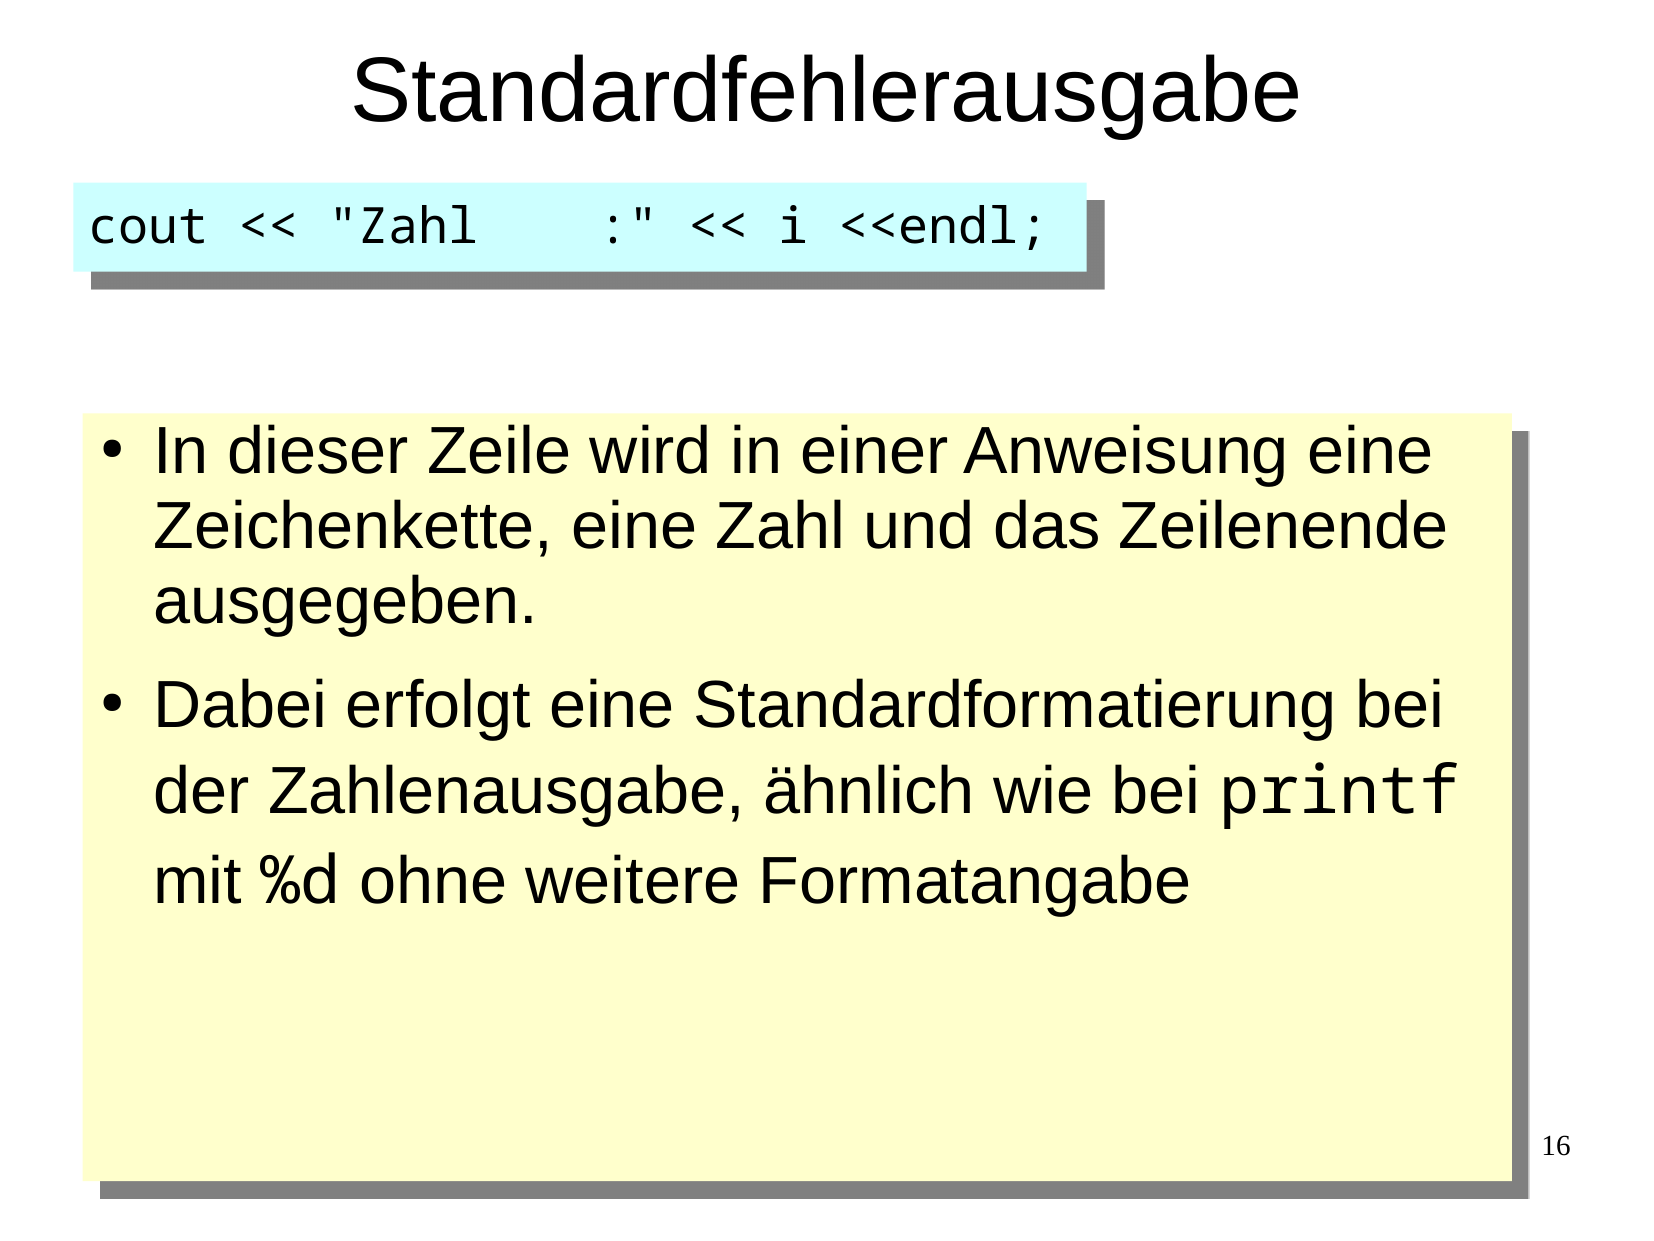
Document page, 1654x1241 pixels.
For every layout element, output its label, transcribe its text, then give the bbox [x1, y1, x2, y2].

title Standardfehlerausgabe [82, 25, 1571, 154]
list In dieser Zeile wird in einer Anweisung eine Zeichenkette, eine Zahl und das Zeilenende ausgegeben. Dabei erfolgt eine Standardformatierung bei der Zahlenausgabe, ähnlich wie bei printf mit %d ohne weitere Formatangabe [82, 413, 1512, 1182]
text_box cout << "Zahl :" << i <<endl; [73, 182, 1087, 272]
